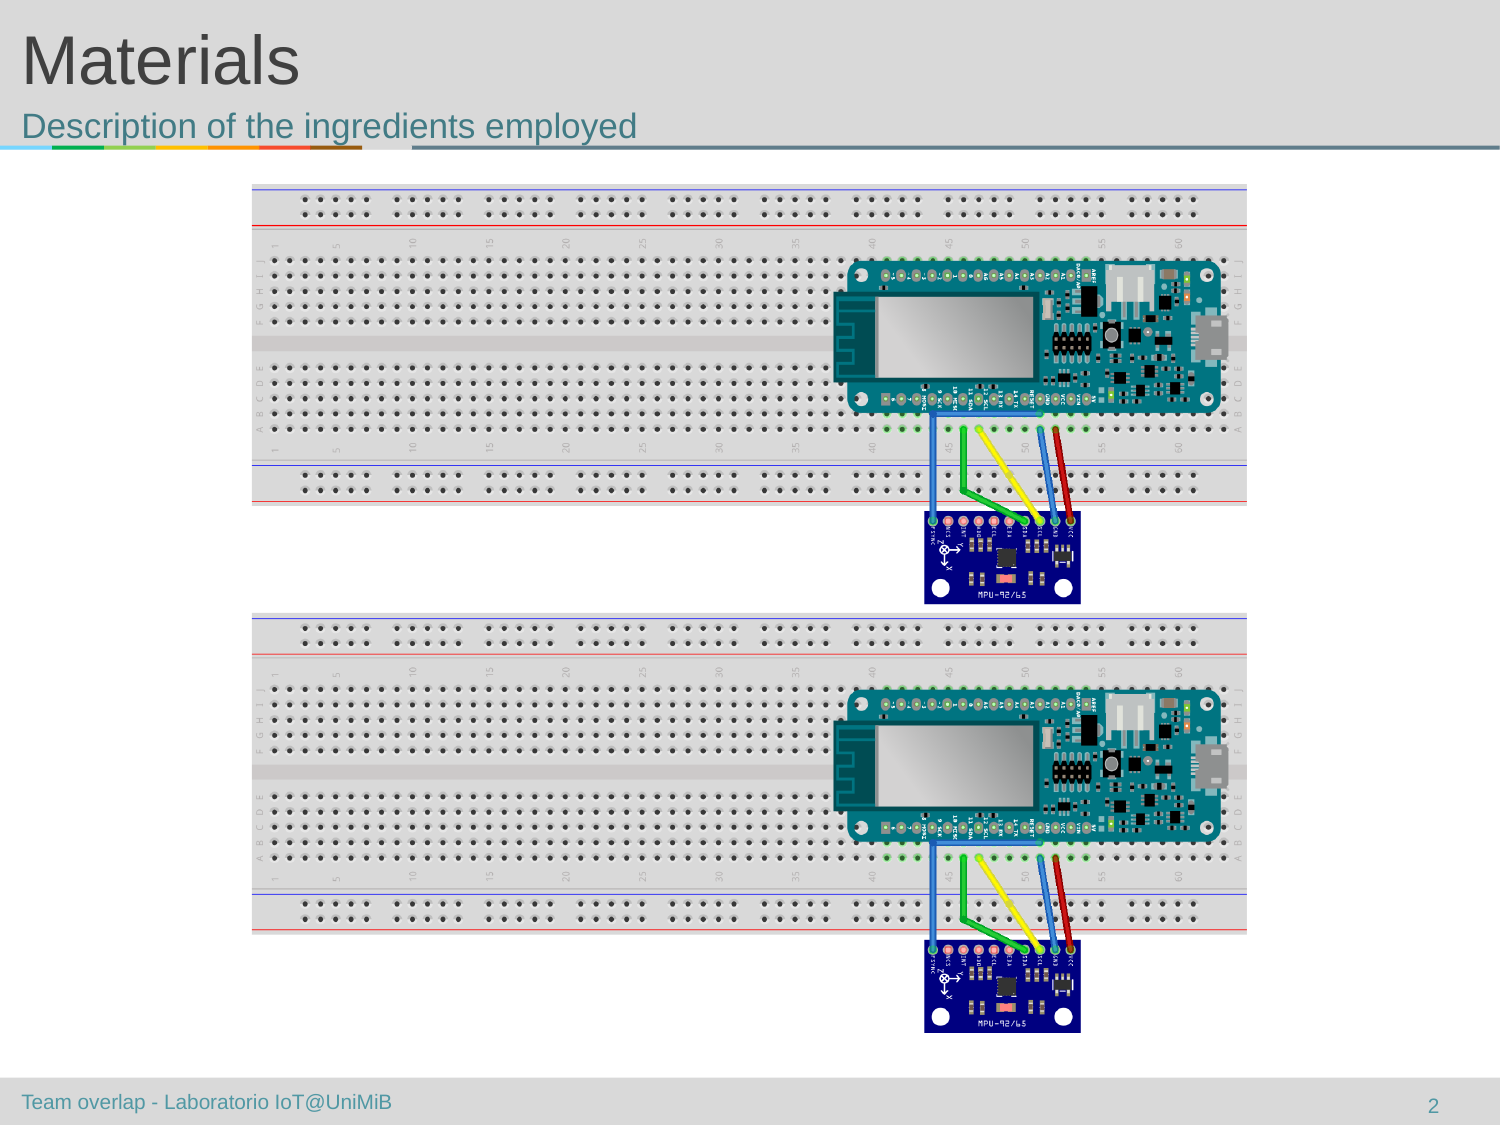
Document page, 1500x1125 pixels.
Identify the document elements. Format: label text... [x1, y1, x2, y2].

slide_number <number> [1355, 1087, 1461, 1124]
footer Team overlap - Laboratorio IoT@UniMiB [0, 1090, 600, 1112]
title Materials [0, 0, 1500, 92]
picture [251, 184, 1248, 1033]
list Description of the ingredients employed [0, 92, 1500, 146]
